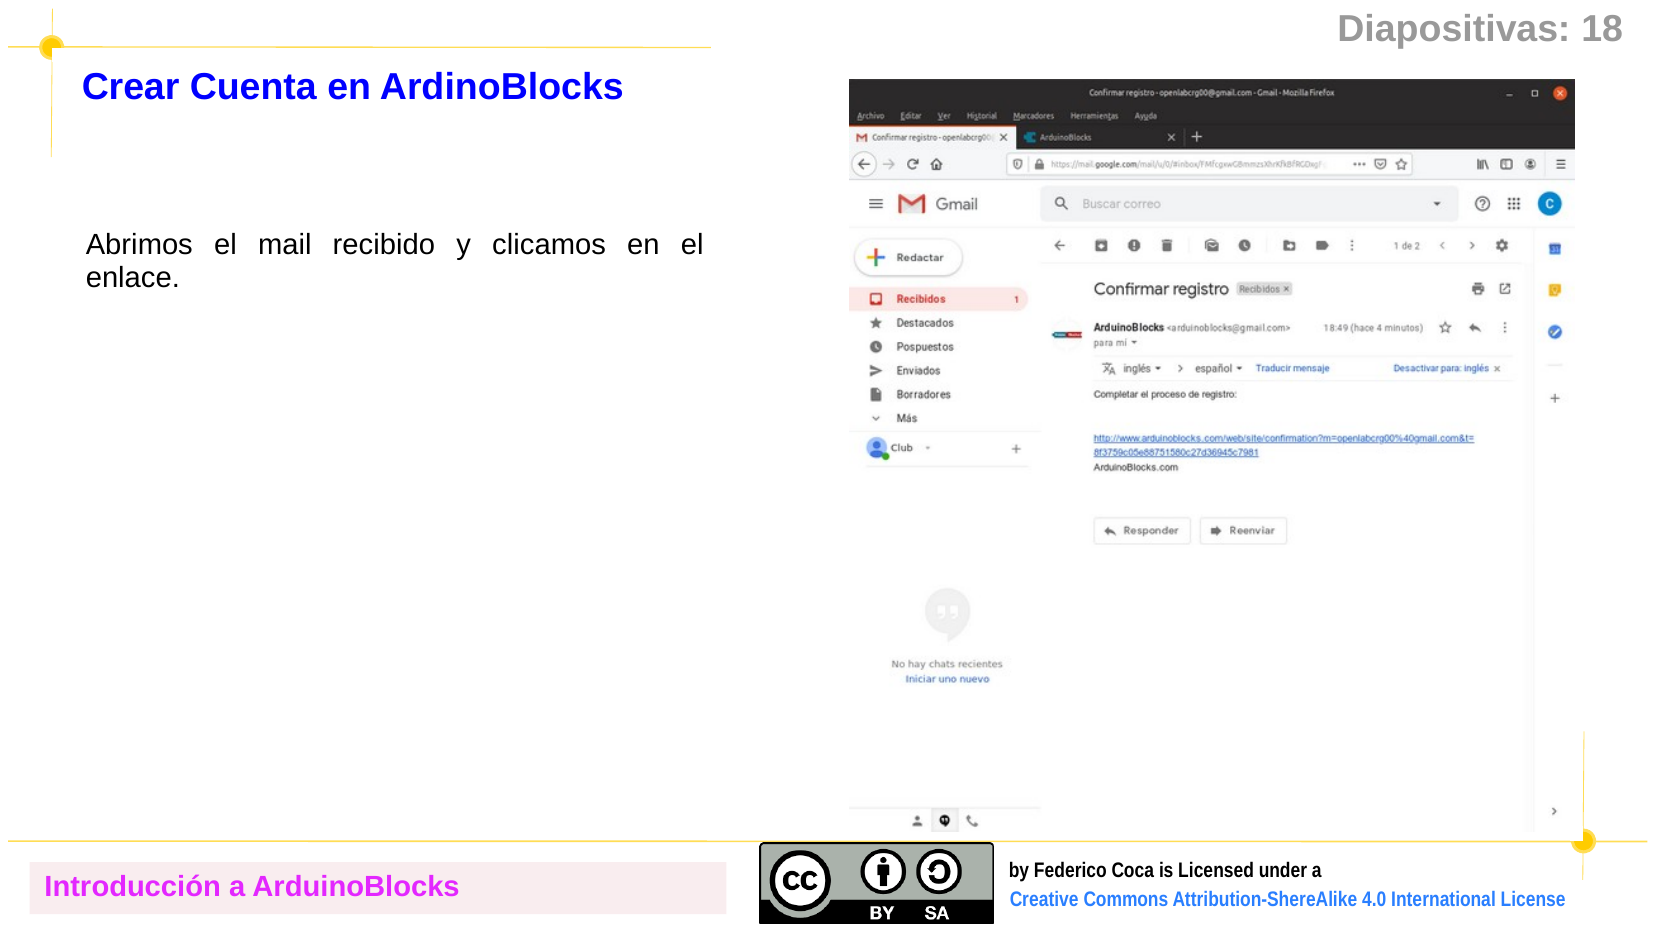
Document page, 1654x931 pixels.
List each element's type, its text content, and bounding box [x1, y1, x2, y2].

text_box Crear Cuenta en ArdinoBlocks [67, 58, 1207, 116]
text_box Diapositivas: 18 [1322, 0, 1644, 57]
picture [849, 79, 1575, 832]
text_box Introducción a ArduinoBlocks [29, 862, 727, 915]
text_box Abrimos el mail recibido y clicamos en el enlace. [71, 220, 720, 347]
